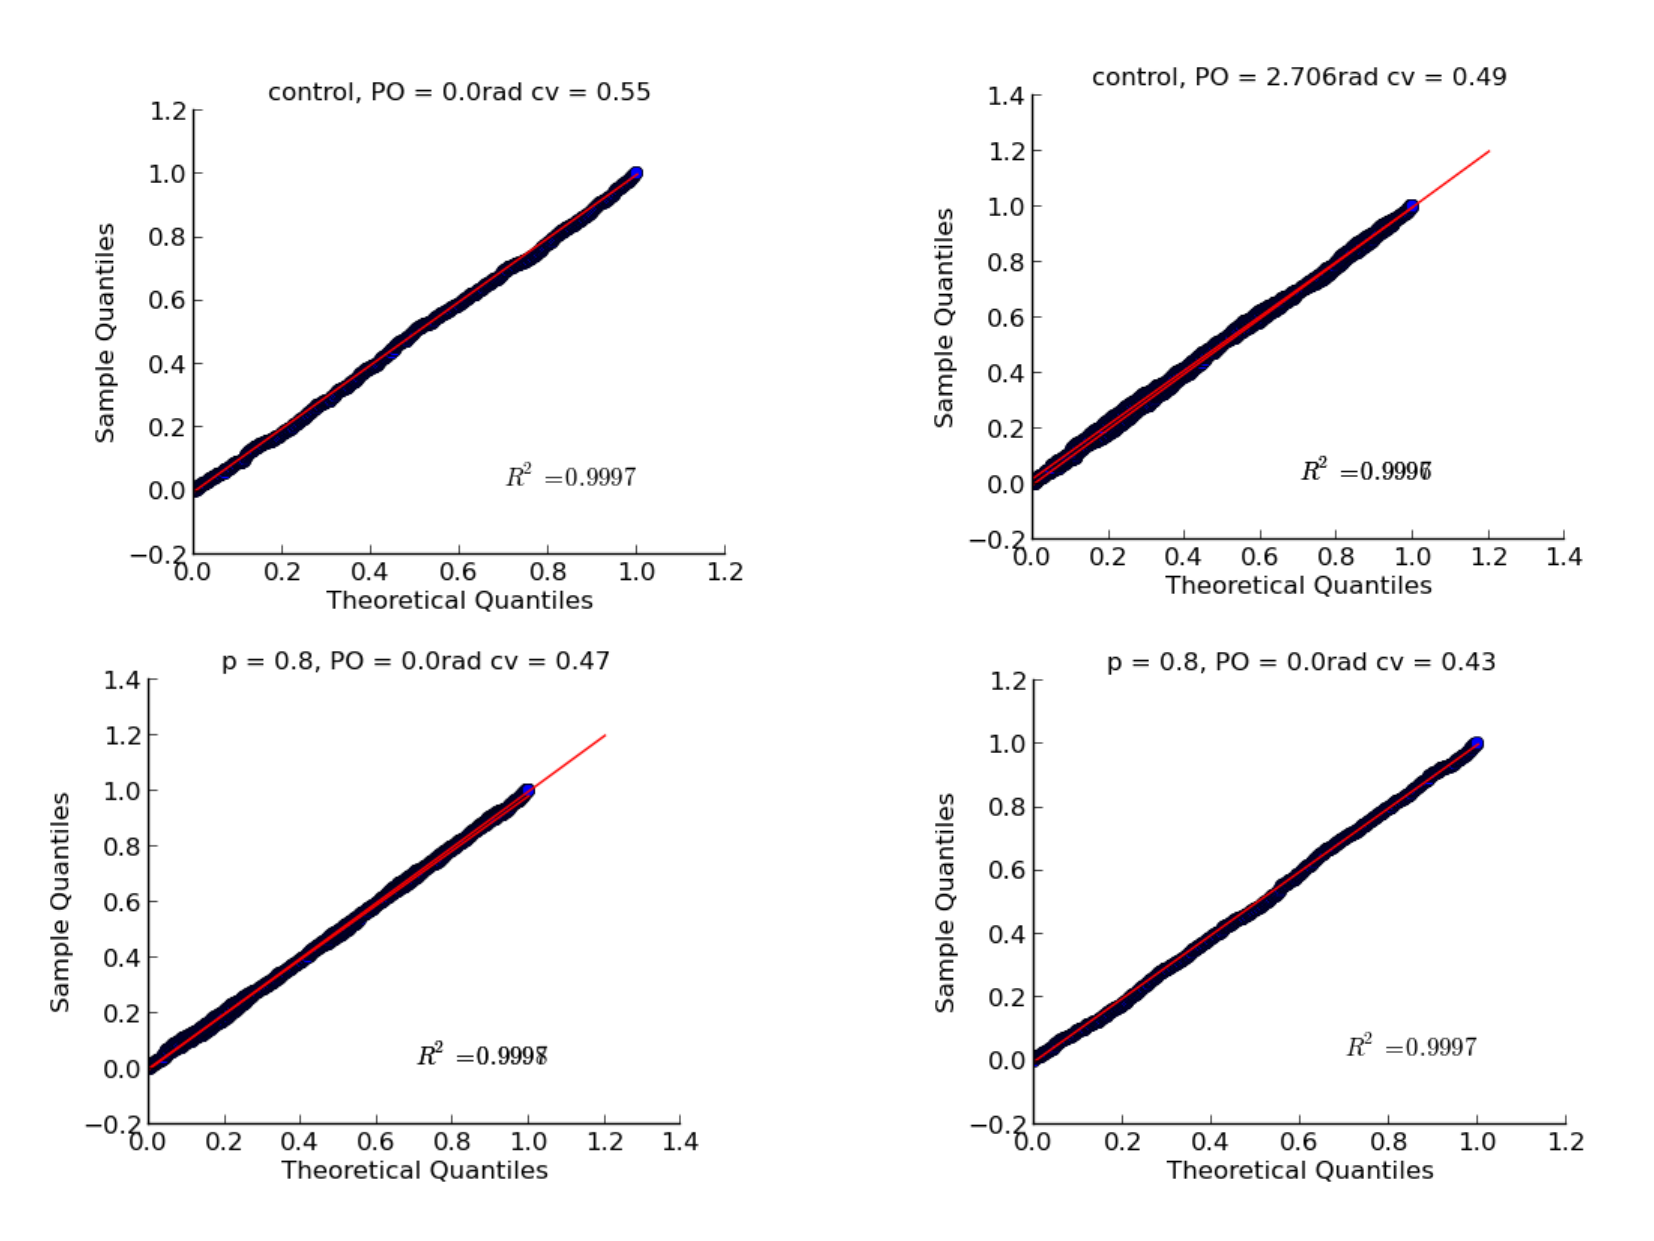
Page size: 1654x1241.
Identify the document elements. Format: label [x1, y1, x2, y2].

picture [930, 30, 1621, 1216]
picture [46, 45, 781, 1215]
